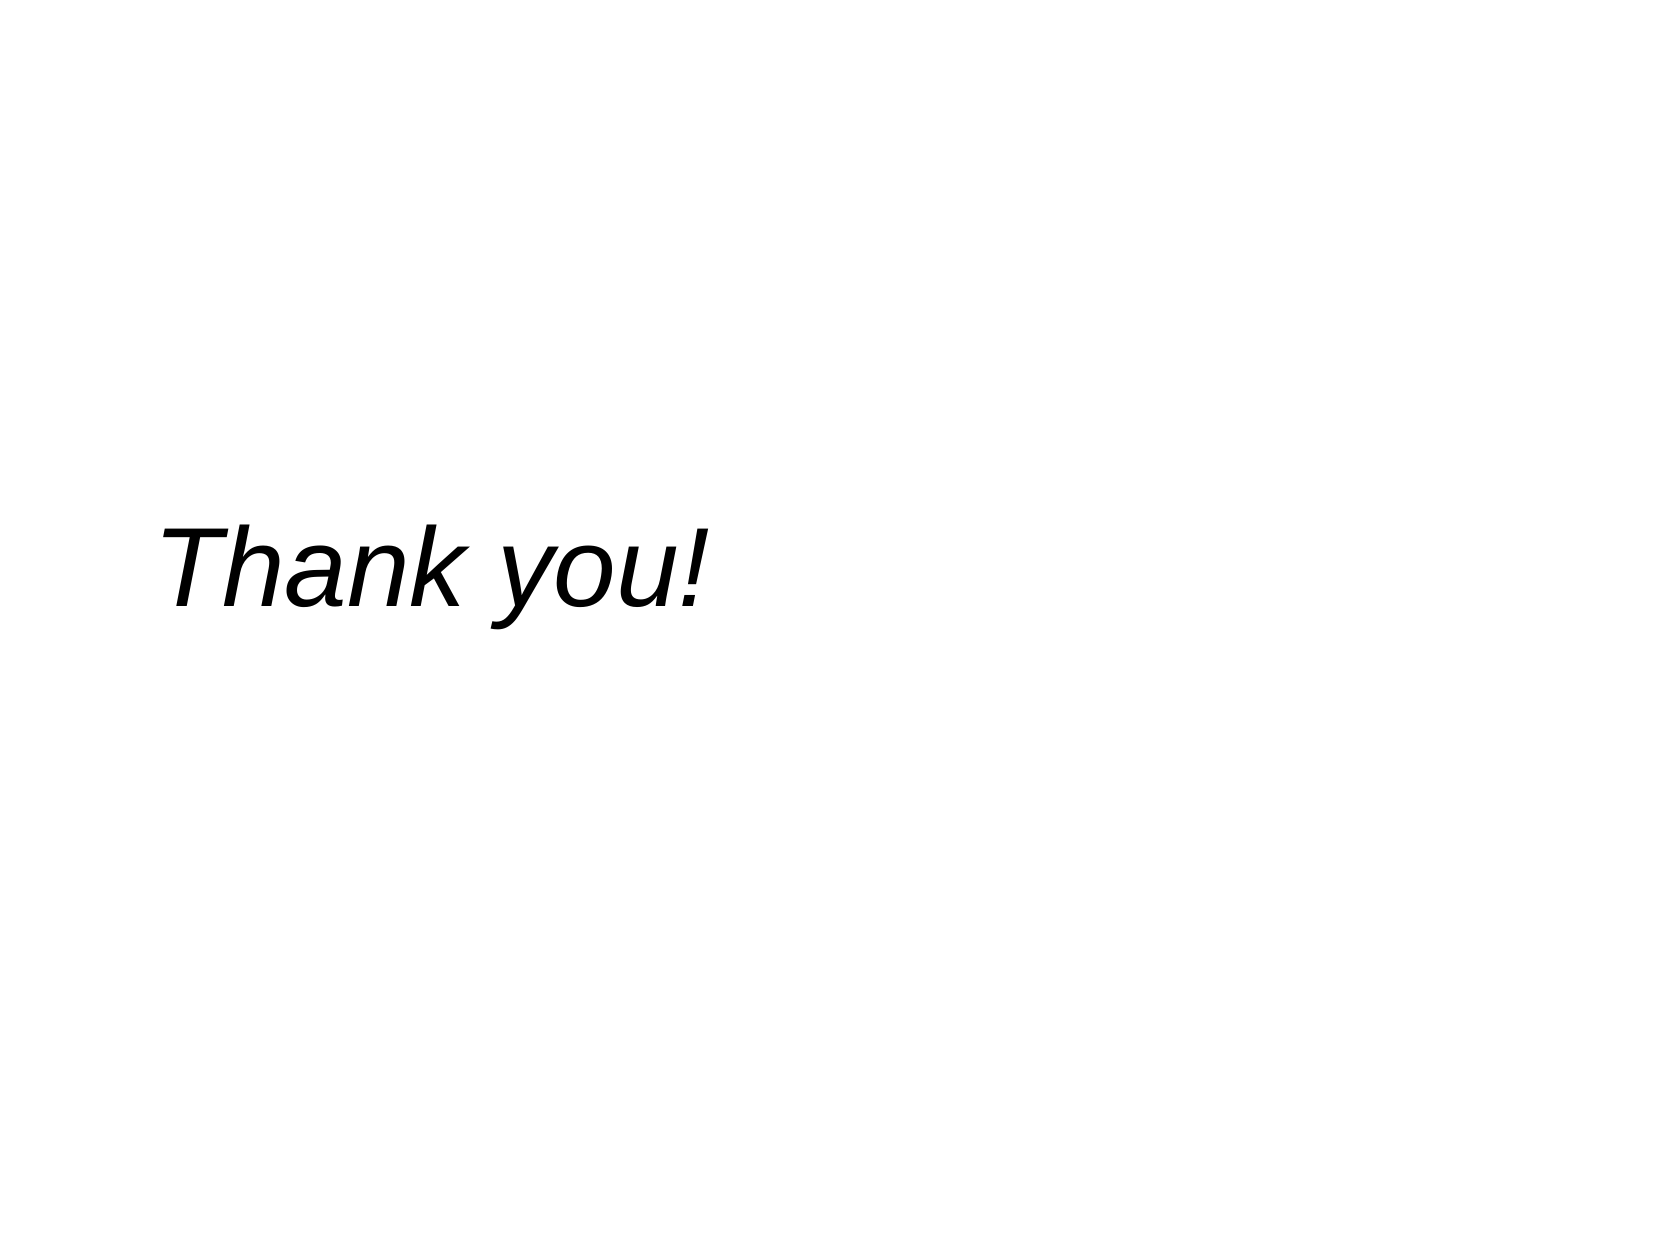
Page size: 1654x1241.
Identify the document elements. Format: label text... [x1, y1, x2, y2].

list Thank you! [82, 296, 1571, 1016]
